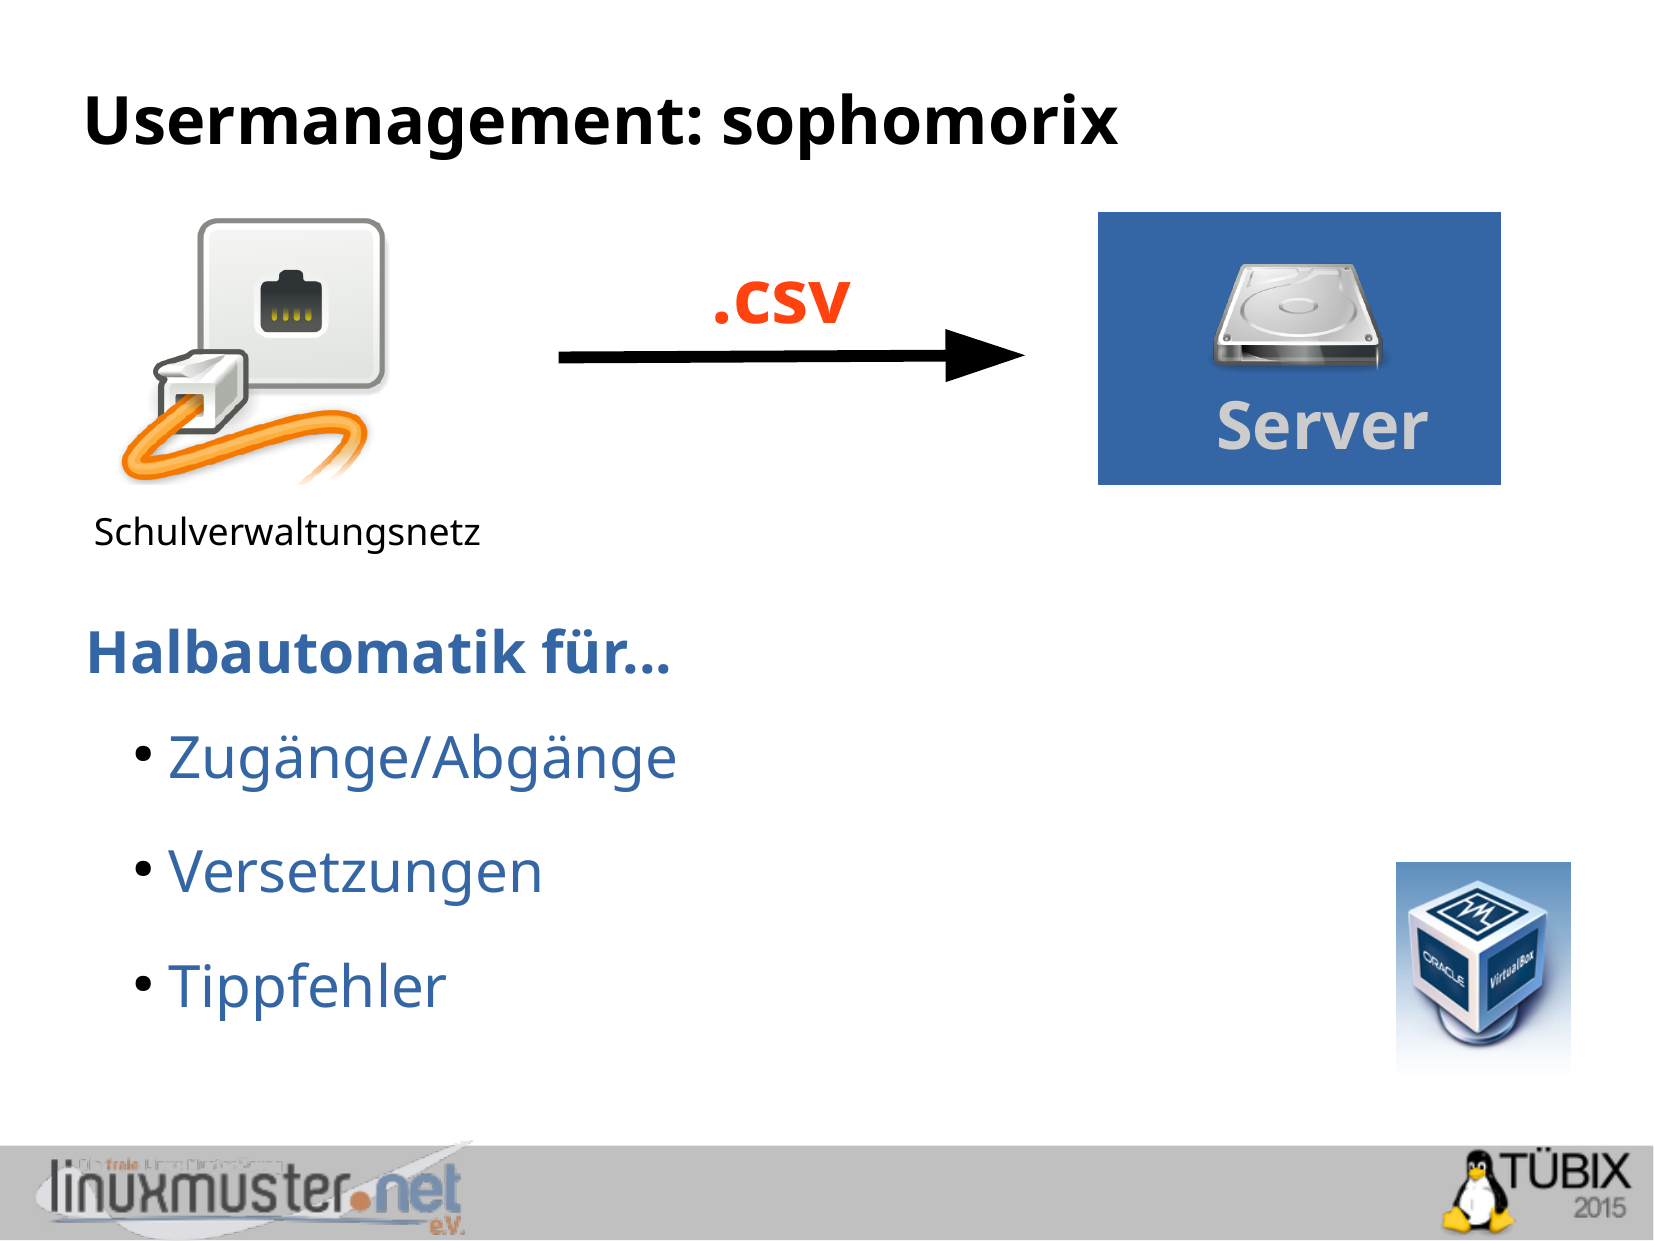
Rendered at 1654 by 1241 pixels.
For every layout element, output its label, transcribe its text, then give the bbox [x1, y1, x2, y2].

picture [36, 1140, 473, 1241]
text_box [1098, 212, 1501, 485]
picture [1205, 212, 1394, 370]
text_box Zugänge/Abgänge Versetzungen Tippfehler [118, 708, 792, 992]
picture [118, 212, 390, 485]
text_box Server [1201, 370, 1406, 461]
picture [1396, 862, 1571, 1087]
text_box .csv [696, 236, 859, 336]
text_box Halbautomatik für... [70, 604, 651, 686]
picture [1440, 1146, 1642, 1238]
text_box Schulverwaltungsnetz [79, 498, 485, 556]
title Usermanagement: sophomorix [82, 49, 1571, 189]
